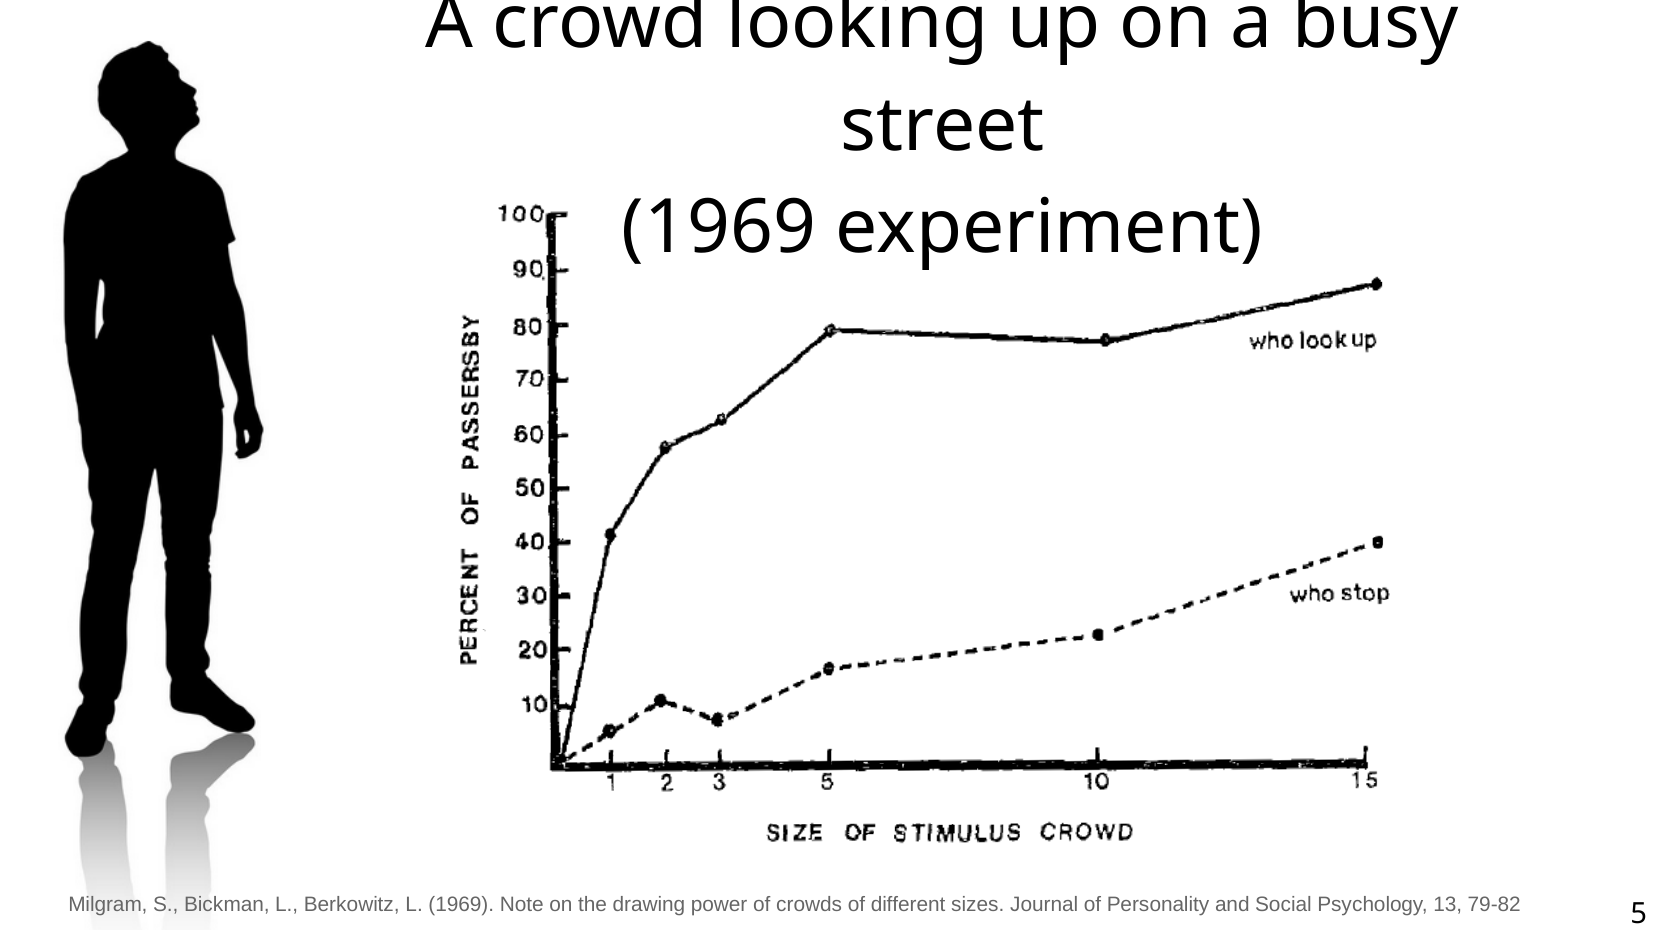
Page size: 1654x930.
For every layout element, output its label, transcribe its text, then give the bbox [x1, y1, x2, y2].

title A crowd looking up on a busy street (1969 experiment) [315, 1, 1571, 241]
picture [743, 241, 762, 247]
picture [931, 241, 949, 247]
picture [396, 241, 1434, 856]
picture [5, 36, 291, 930]
text_box Milgram, S., Bickman, L., Berkowitz, L. (1969). Note on the drawing power of crowds of different sizes. Journal of Personality and Social Psychology, 13, 79-82 [53, 885, 1537, 920]
